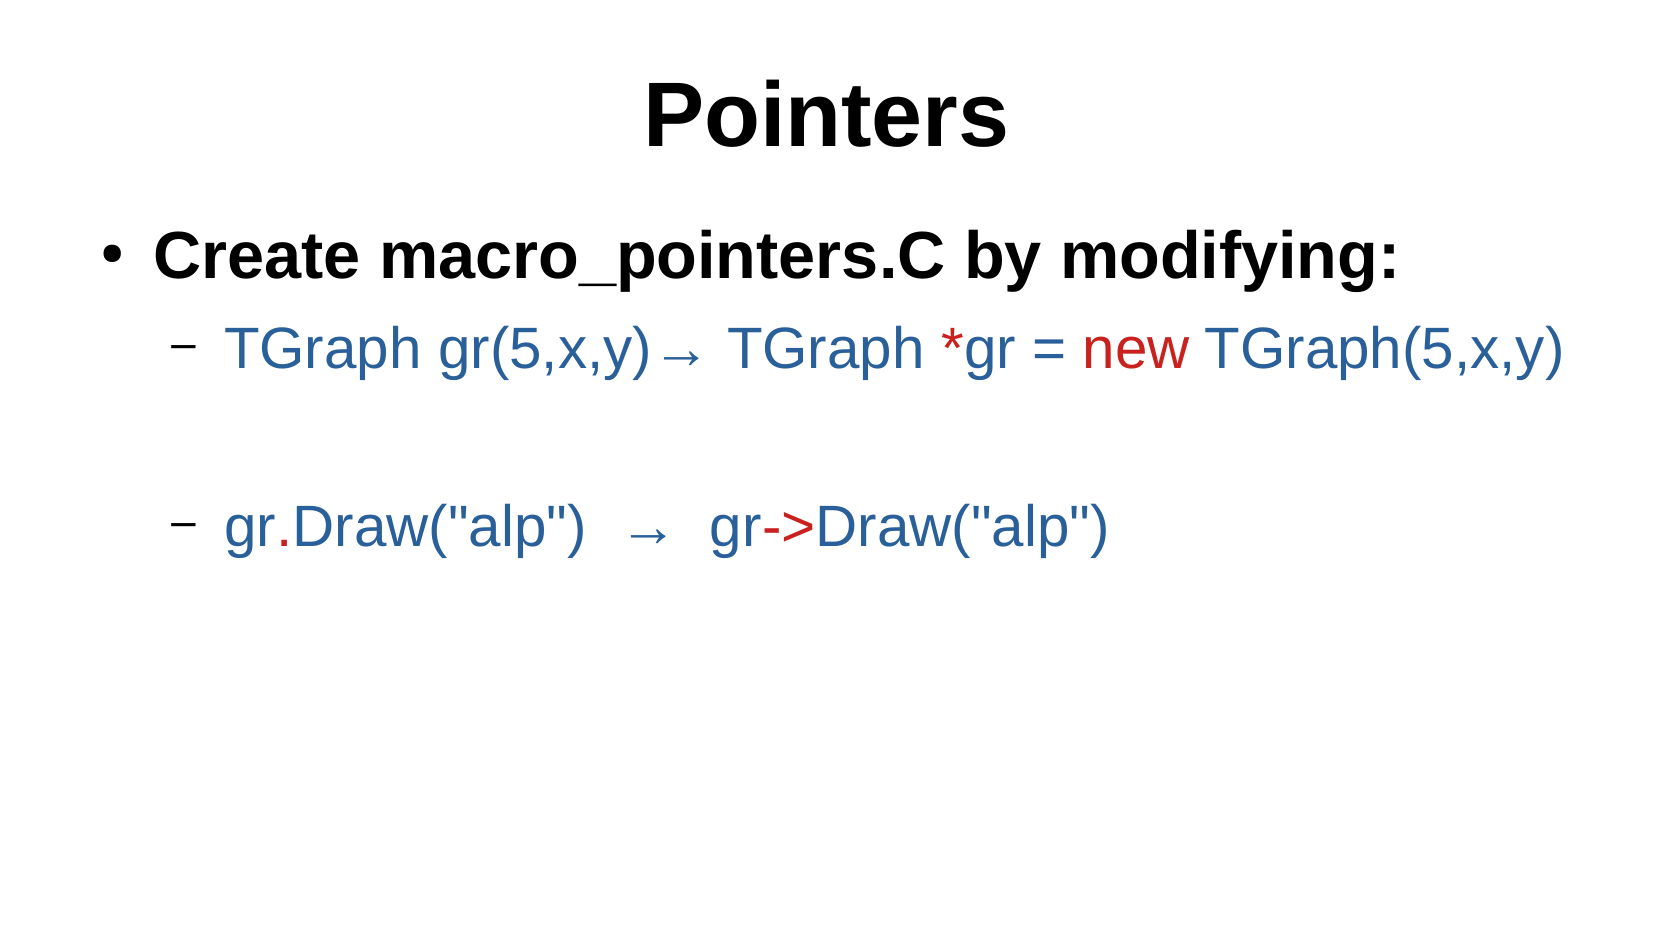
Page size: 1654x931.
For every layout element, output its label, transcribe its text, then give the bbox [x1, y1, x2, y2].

title Pointers [82, 37, 1571, 193]
list Create macro_pointers.C by modifying: TGraph gr(5,x,y)→ TGraph *gr = new TGraph(5,x,y) gr.Draw("alp") → gr->Draw("alp") [82, 217, 1571, 758]
